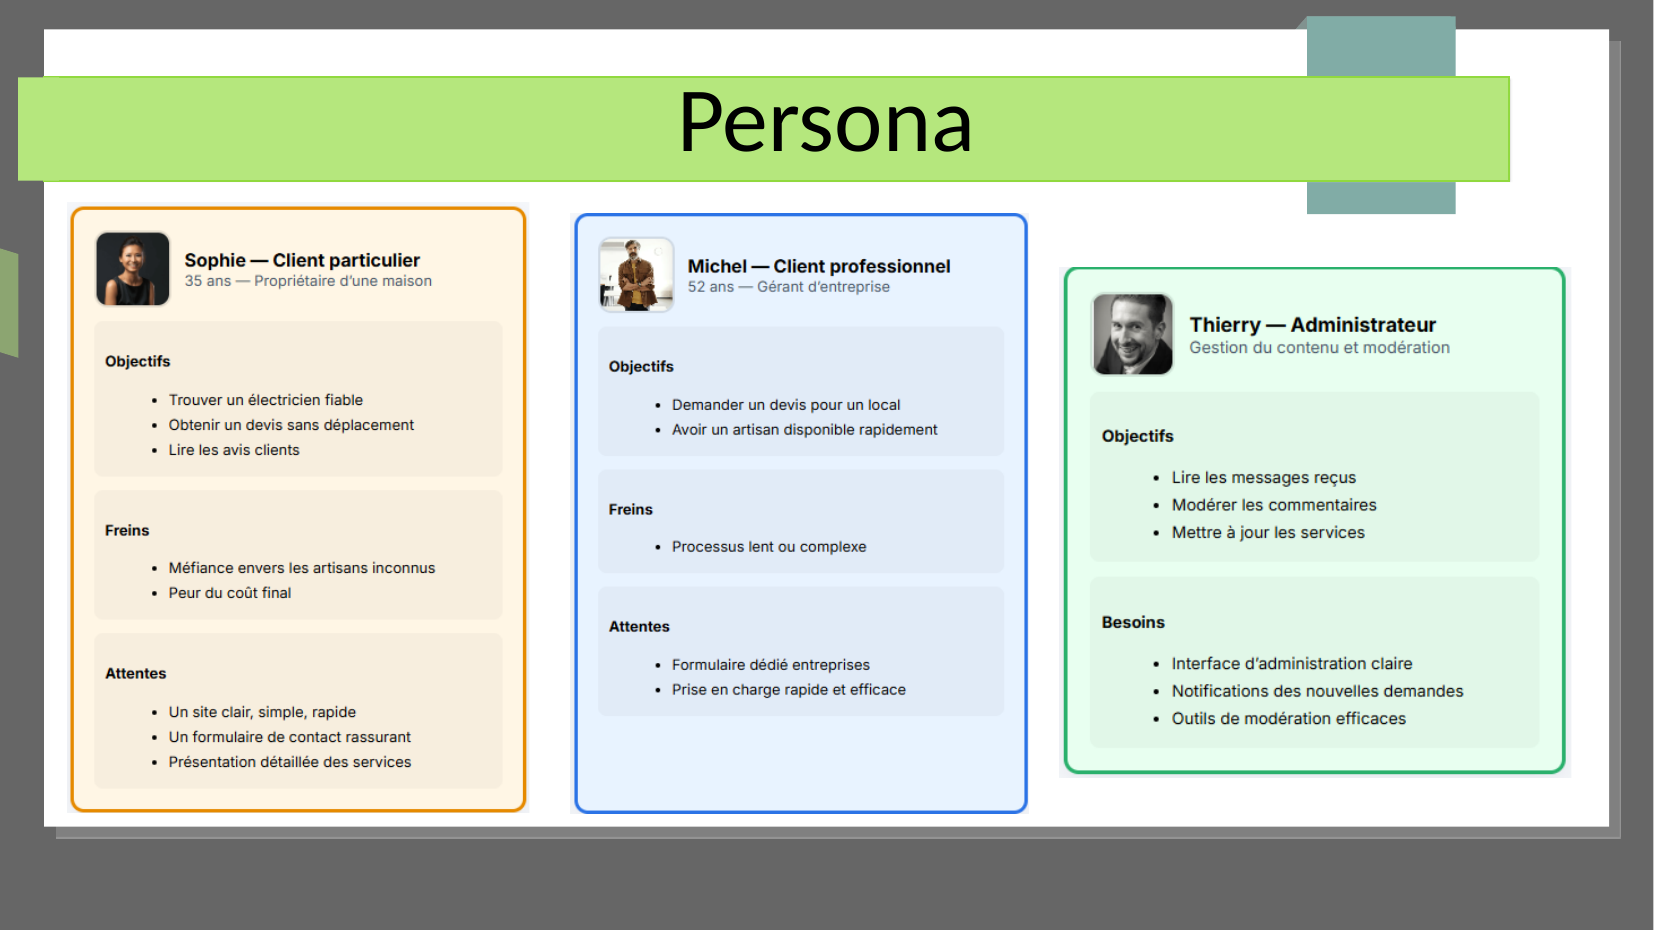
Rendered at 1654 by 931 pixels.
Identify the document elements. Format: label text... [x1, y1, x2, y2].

title Persona [82, 37, 1571, 193]
picture [1059, 267, 1572, 778]
picture [570, 213, 1029, 815]
picture [67, 202, 530, 813]
